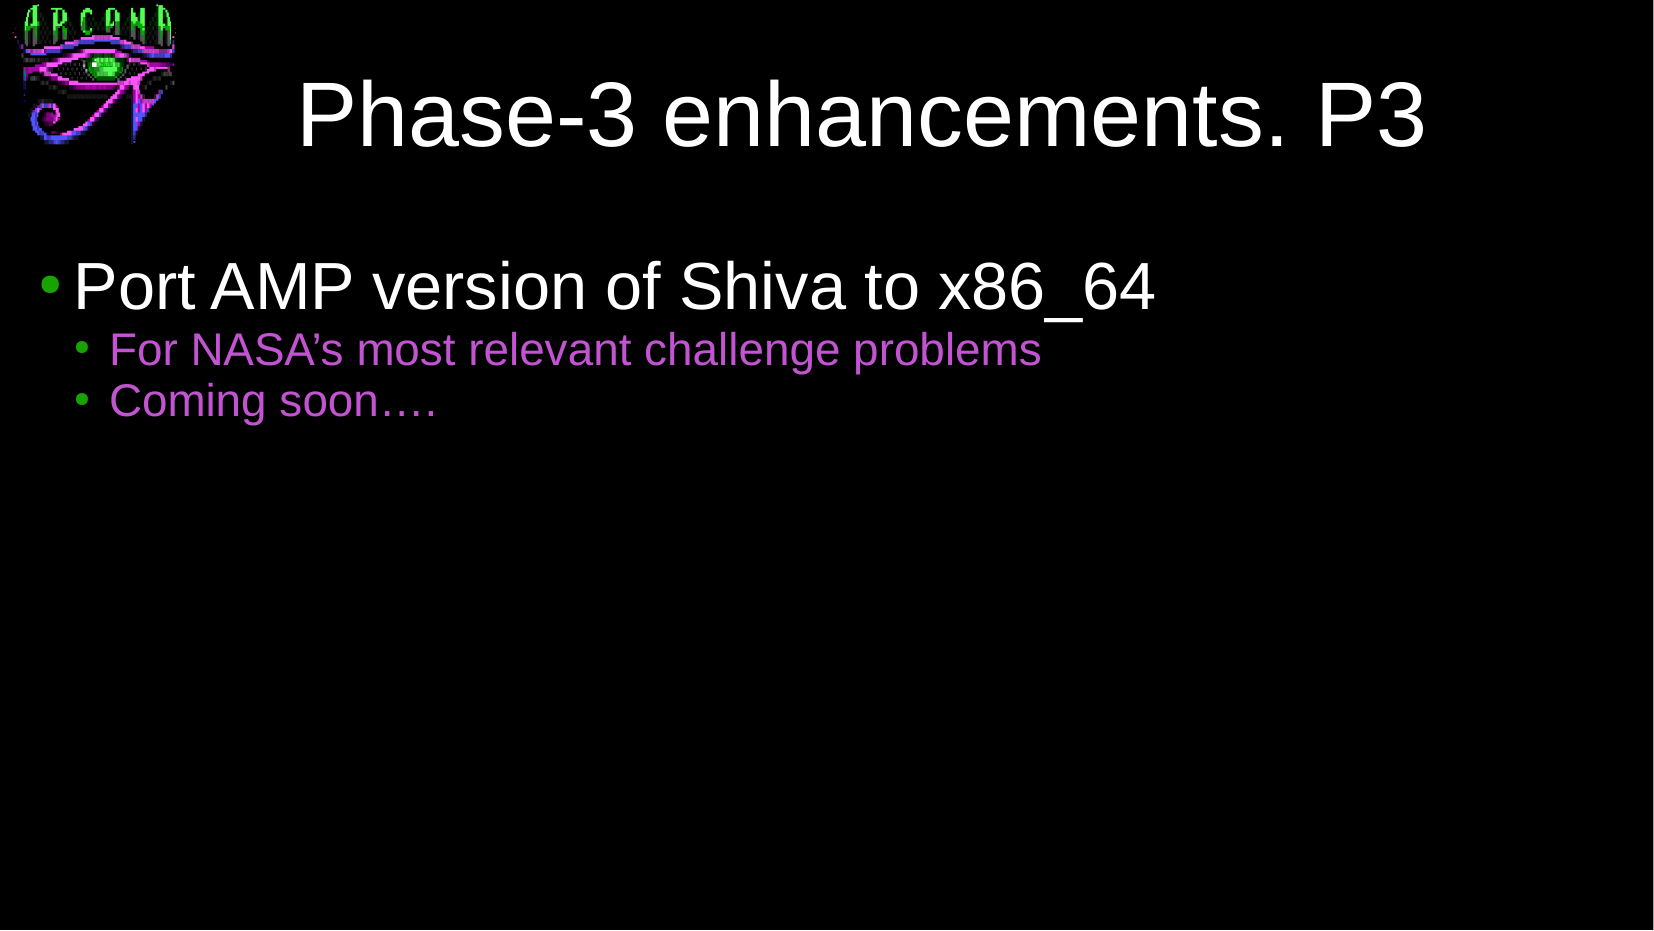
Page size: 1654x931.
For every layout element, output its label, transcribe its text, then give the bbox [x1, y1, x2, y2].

picture [5, 1, 188, 151]
text_box Port AMP version of Shiva to x86_64 For NASA’s most relevant challenge problems Coming soon…. [23, 241, 1654, 518]
title Phase-3 enhancements. P3 [183, 22, 1542, 207]
